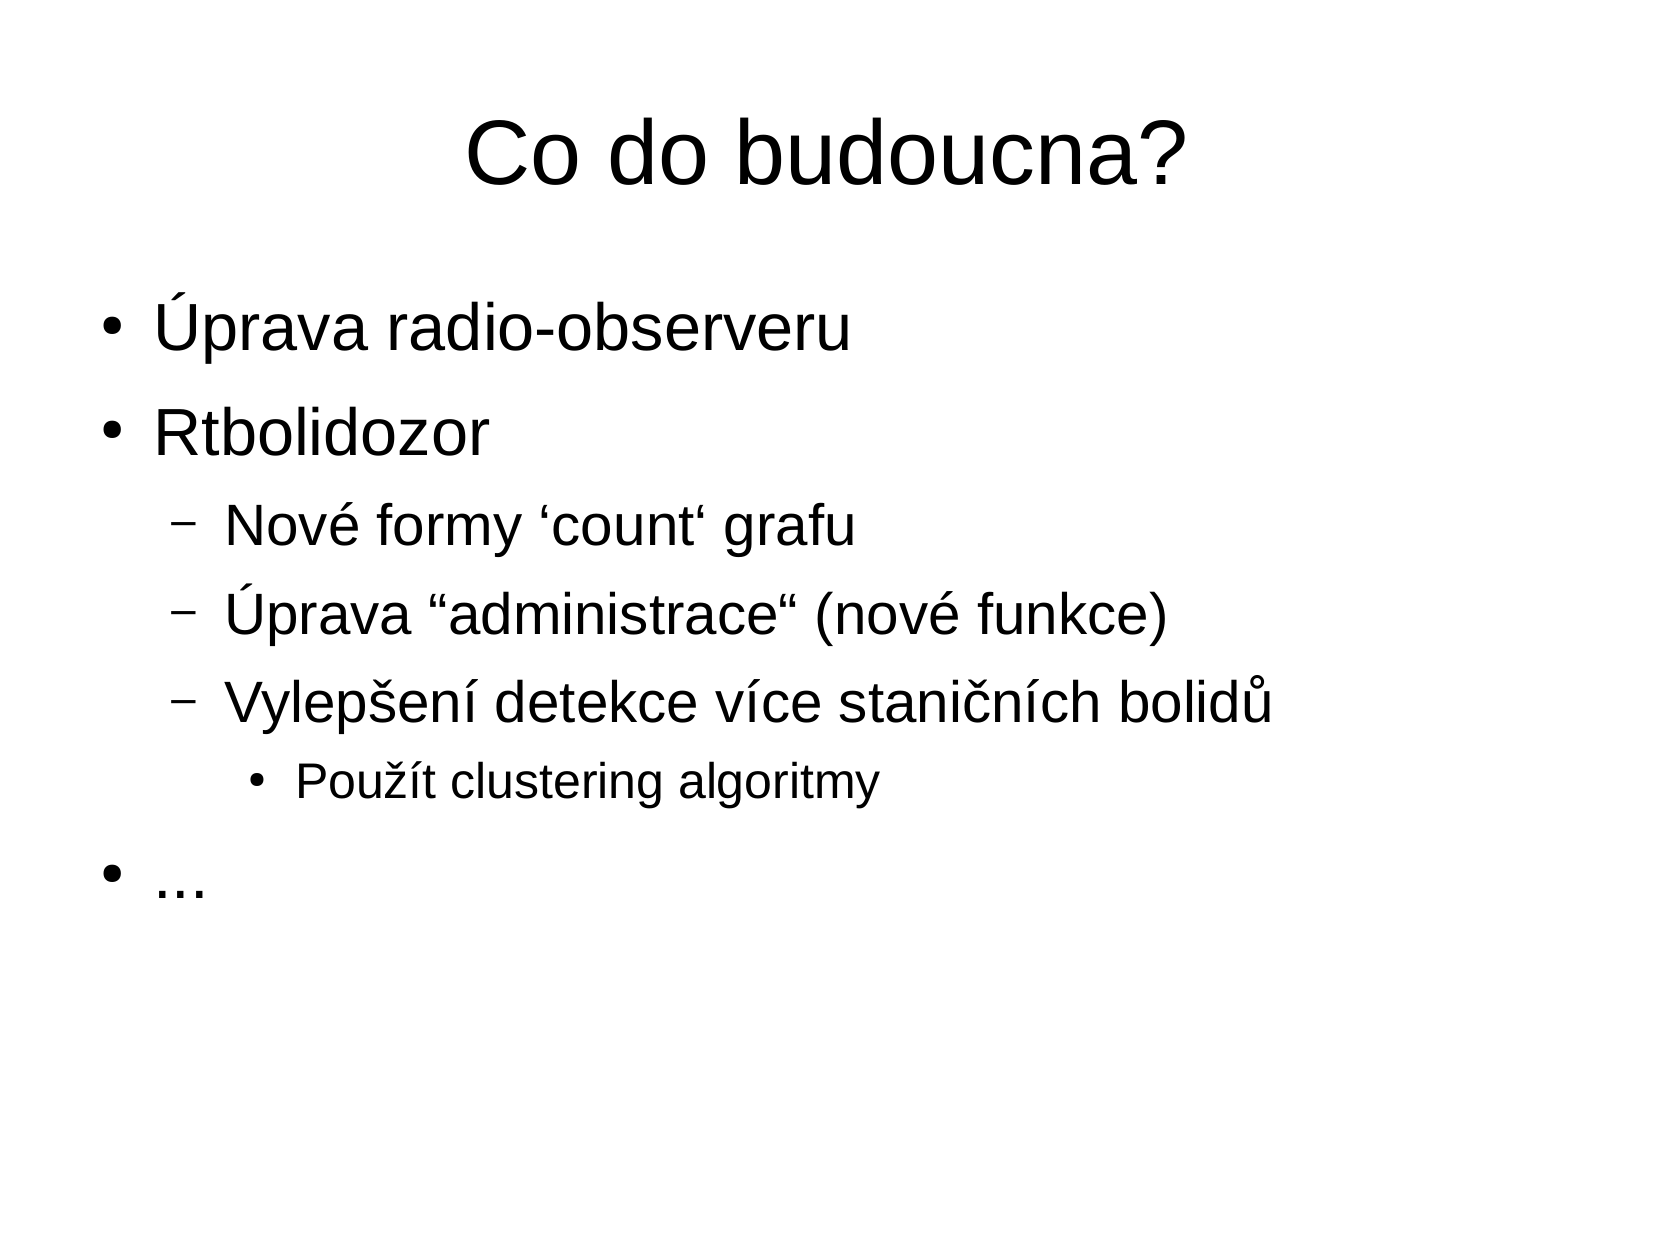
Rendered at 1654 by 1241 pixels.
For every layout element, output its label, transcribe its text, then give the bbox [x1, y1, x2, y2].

list Úprava radio-observeru Rtbolidozor Nové formy ‘count‘ grafu Úprava “administrace“ (nové funkce) Vylepšení detekce více staničních bolidů Použít clustering algoritmy ... [82, 290, 1571, 1010]
title Co do budoucna? [82, 49, 1571, 257]
